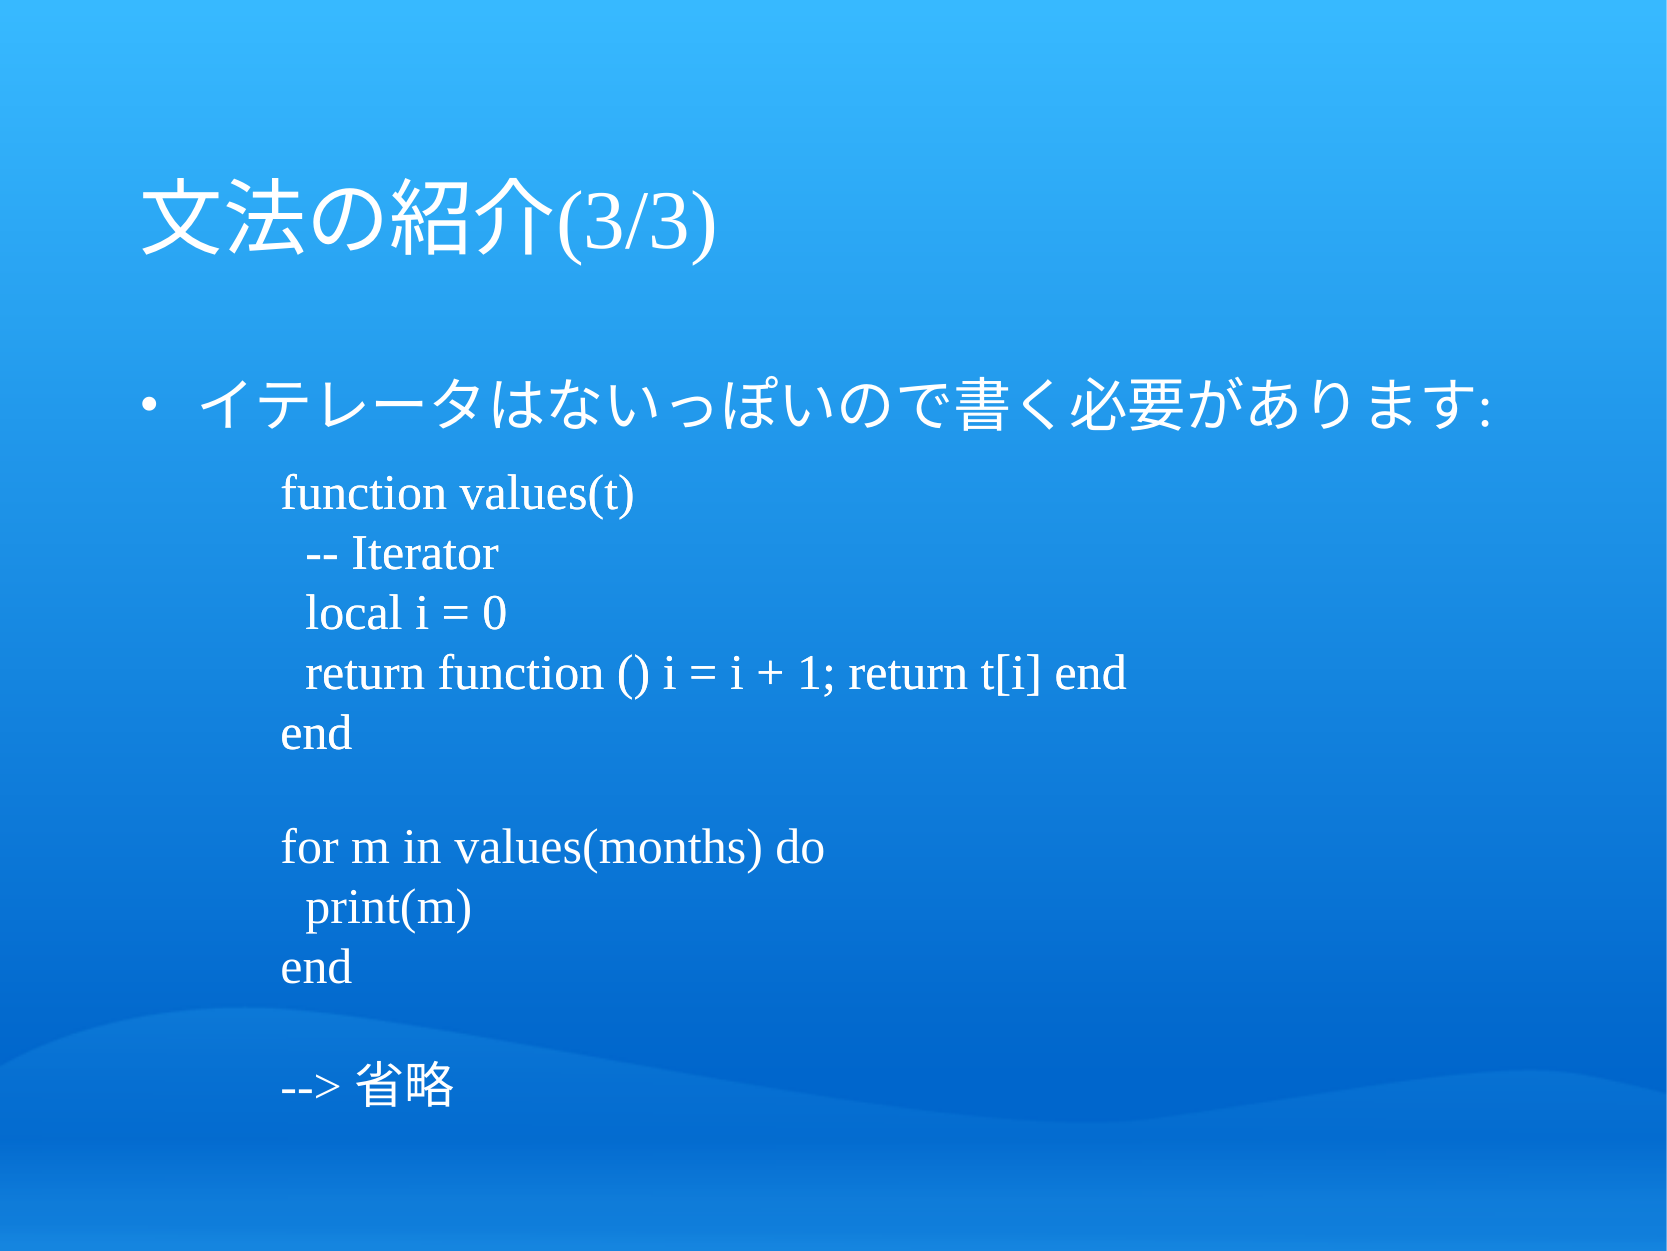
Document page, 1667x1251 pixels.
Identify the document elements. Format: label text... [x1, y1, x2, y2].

text_box function values(t) -- Iterator local i = 0 return function () i = i + 1; return t[i] end end [265, 451, 1241, 806]
picture [0, 0, 1667, 1251]
list イテレータはないっぽいので書く必要があります: [124, 360, 1542, 1127]
text_box for m in values(months) do print(m) end --> 省略 [265, 806, 1241, 1152]
title 文法の紹介(3/3) [124, 103, 1542, 328]
